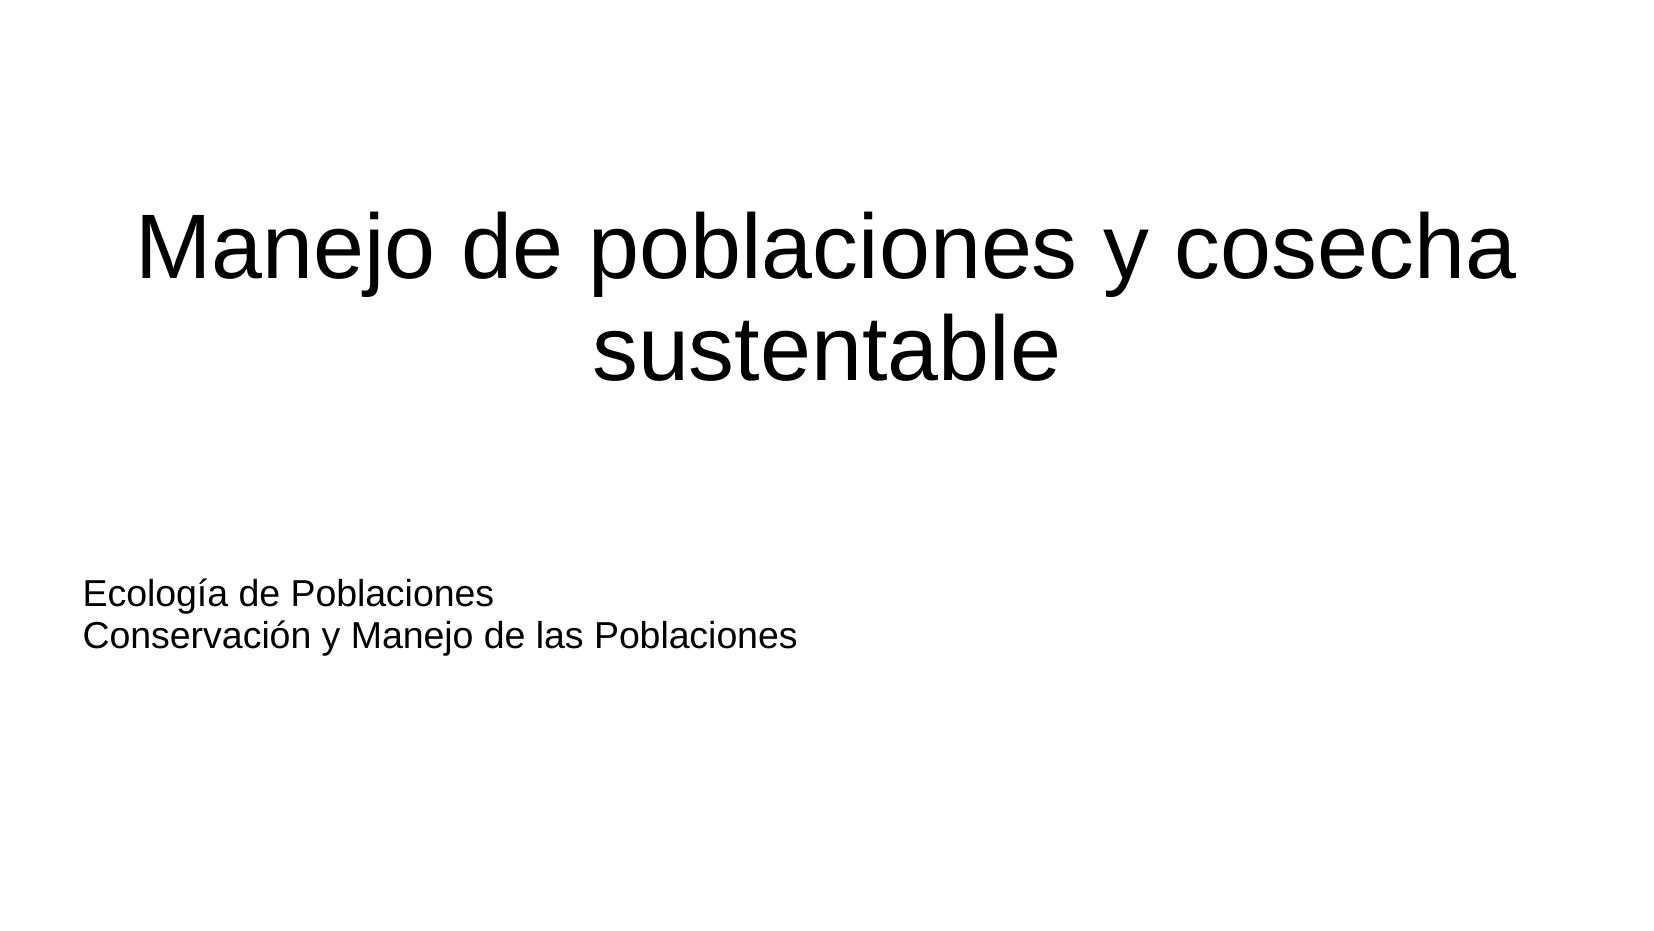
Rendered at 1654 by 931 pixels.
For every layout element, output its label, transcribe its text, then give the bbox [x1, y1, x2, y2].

title Manejo de poblaciones y cosecha sustentable [82, 143, 1571, 452]
subtitle Ecología de Poblaciones Conservación y Manejo de las Poblaciones [82, 472, 1571, 758]
